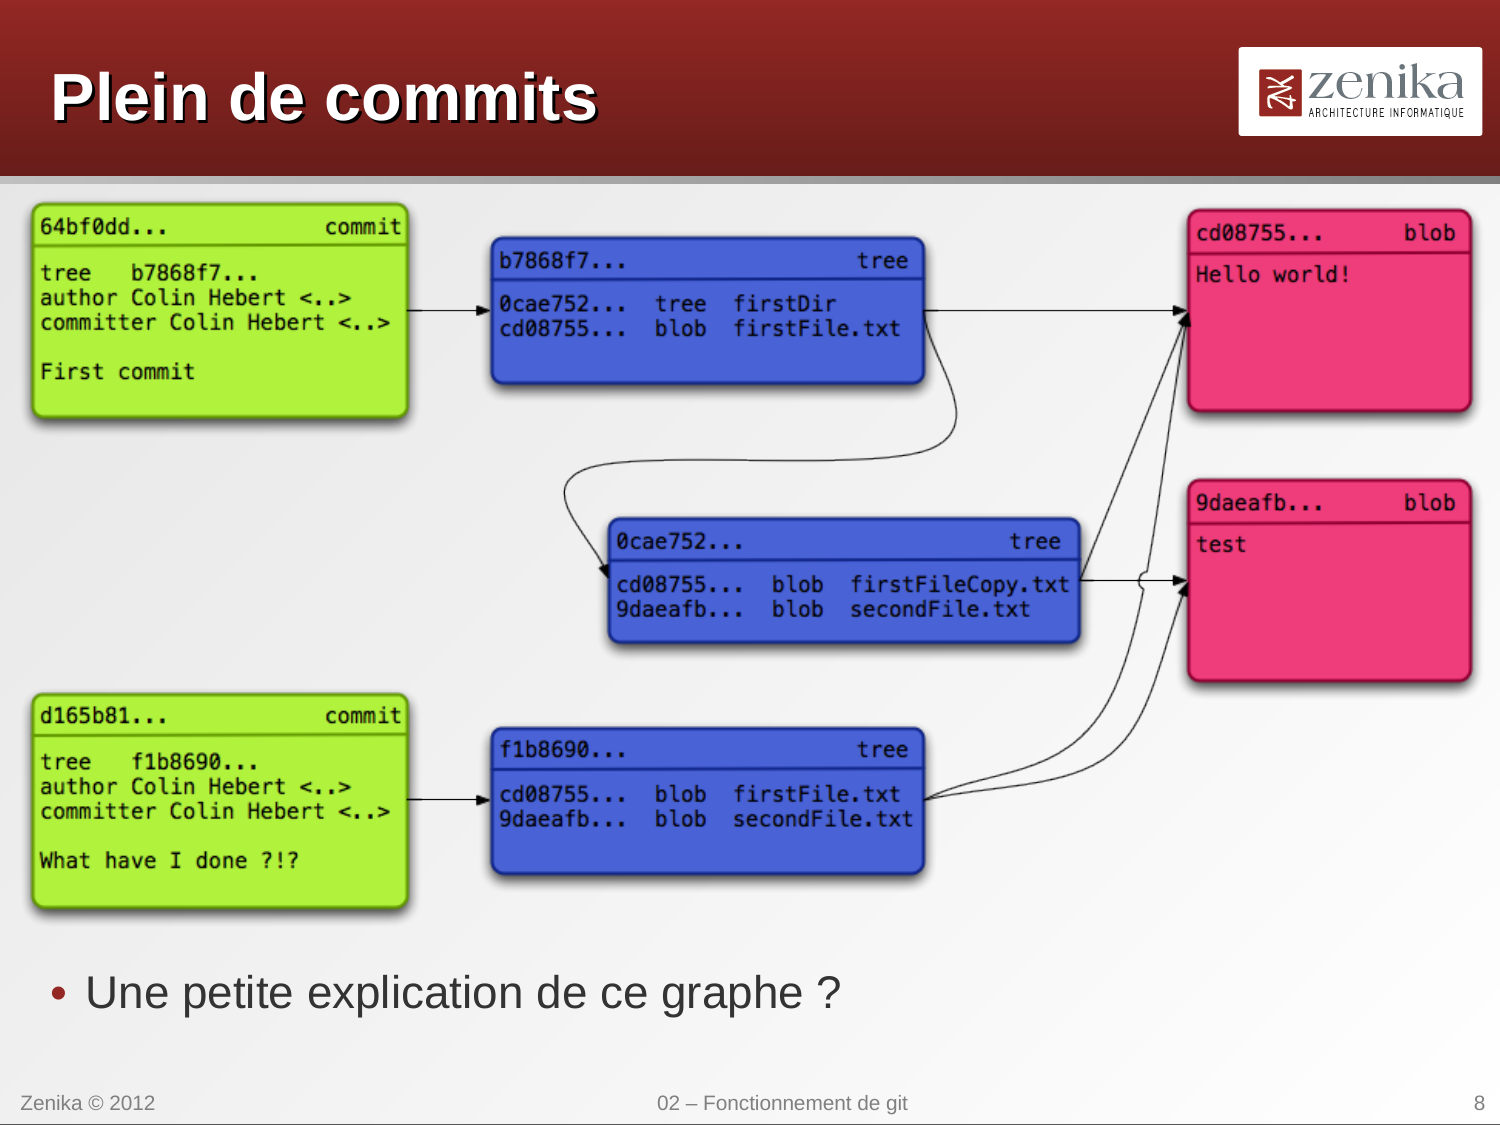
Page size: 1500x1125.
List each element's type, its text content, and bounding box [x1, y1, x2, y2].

picture [1257, 58, 1464, 125]
list Une petite explication de ce graphe ? [50, 944, 1435, 1079]
title Plein de commits [50, 15, 1206, 179]
picture [0, 179, 1500, 944]
